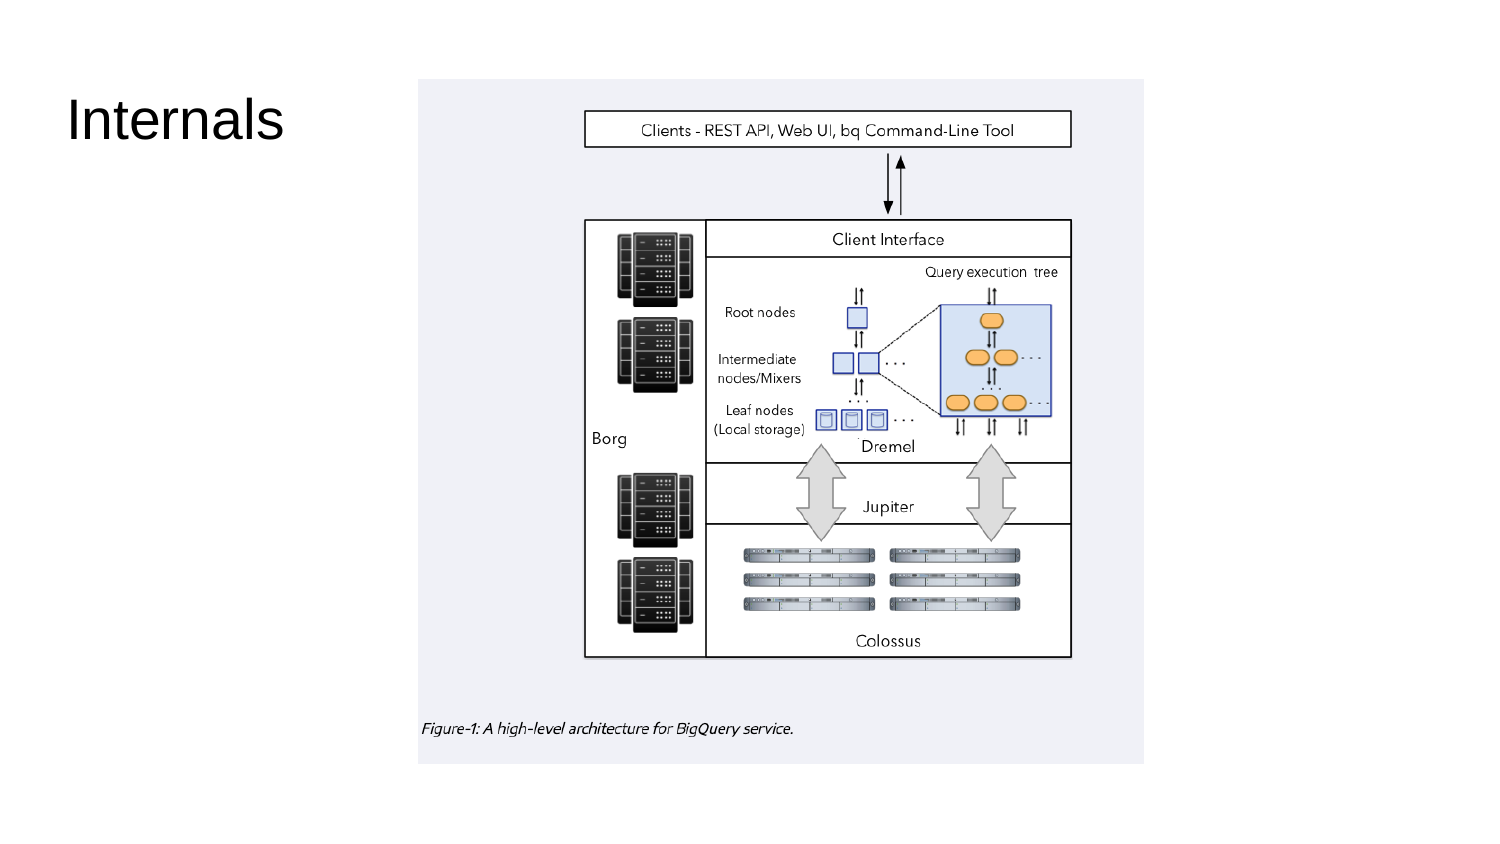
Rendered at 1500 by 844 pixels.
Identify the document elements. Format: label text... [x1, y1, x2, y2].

title Internals [51, 72, 1449, 167]
picture [418, 79, 1144, 764]
